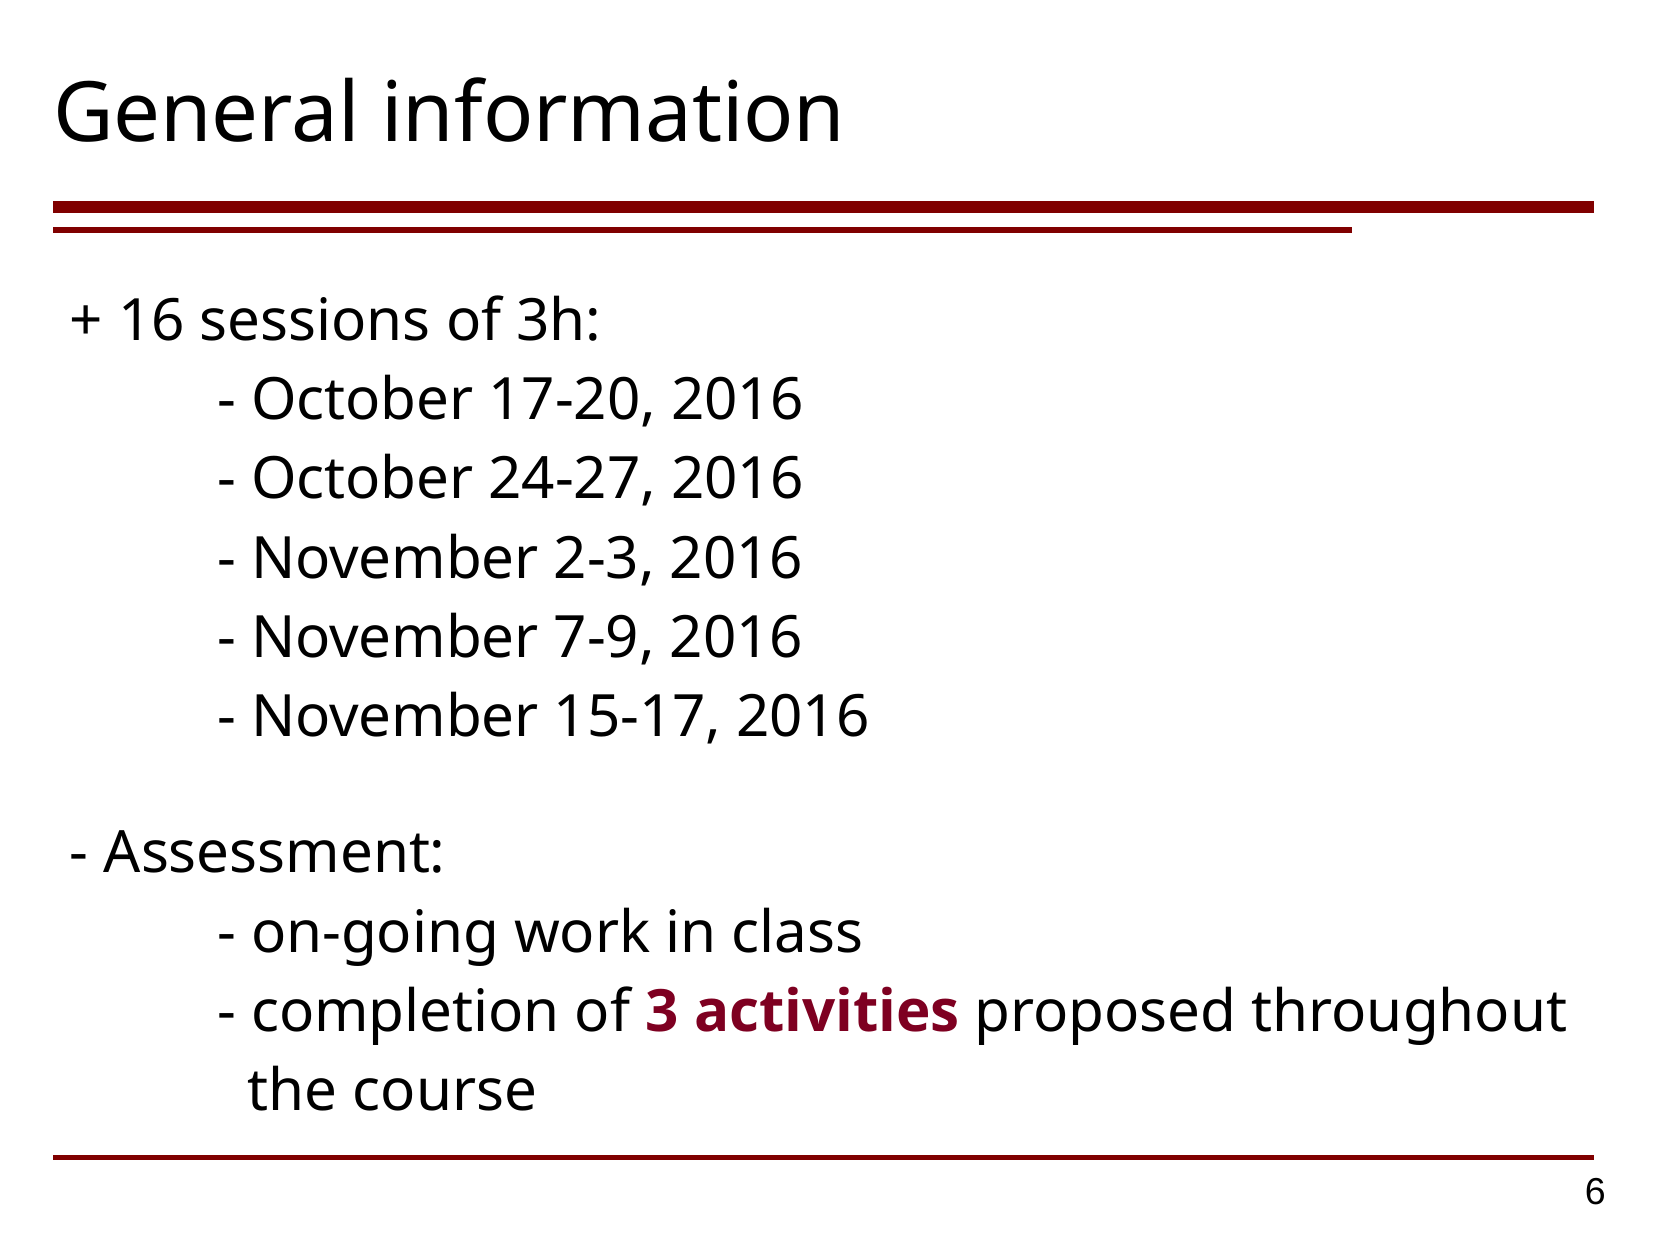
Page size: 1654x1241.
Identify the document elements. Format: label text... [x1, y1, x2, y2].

subtitle General information [53, 48, 1542, 172]
text_box <number> [35, 1163, 1654, 1221]
text_box + 16 sessions of 3h: - October 17-20, 2016 - October 24-27, 2016 - November 2-3, 2016 - November 7-9, 2016 - November 15-17, 2016 - Assessment: - on-going work in class - completion of 3 activities proposed throughout the course [54, 270, 1459, 1122]
